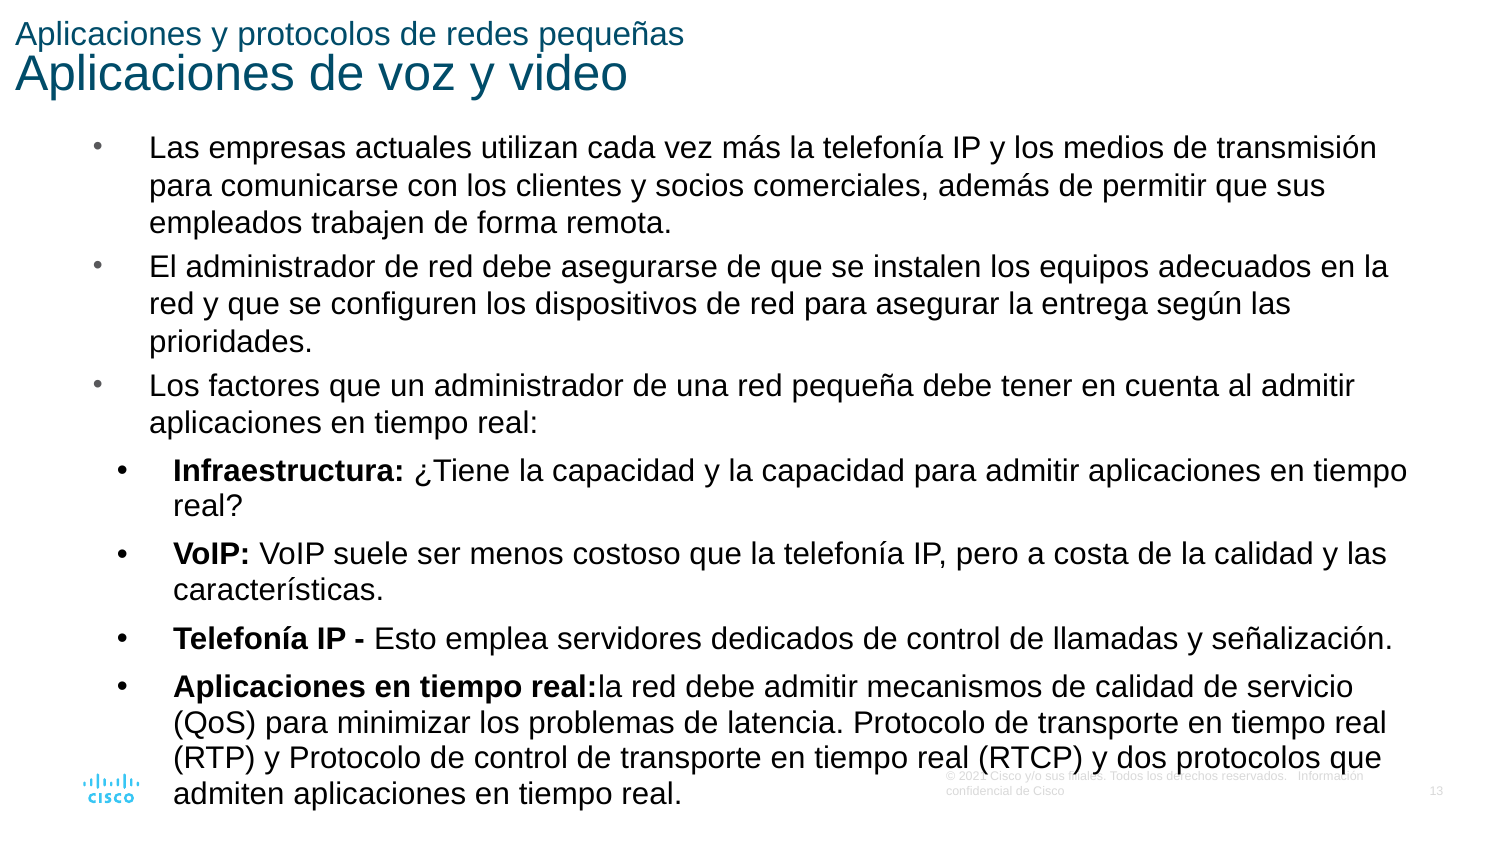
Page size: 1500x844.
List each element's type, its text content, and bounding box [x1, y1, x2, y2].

list Las empresas actuales utilizan cada vez más la telefonía IP y los medios de transmisión para comunicarse con los clientes y socios comerciales, además de permitir que sus empleados trabajen de forma remota. El administrador de red debe asegurarse de que se instalen los equipos adecuados en la red y que se configuren los dispositivos de red para asegurar la entrega según las prioridades. Los factores que un administrador de una red pequeña debe tener en cuenta al admitir aplicaciones en tiempo real: Infraestructura: ¿Tiene la capacidad y la capacidad para admitir aplicaciones en tiempo real? VoIP: VoIP suele ser menos costoso que la telefonía IP, pero a costa de la calidad y las características. Telefonía IP - Esto emplea servidores dedicados de control de llamadas y señalización. Aplicaciones en tiempo real:la red debe admitir mecanismos de calidad de servicio (QoS) para minimizar los problemas de latencia. Protocolo de transporte en tiempo real (RTP) y Protocolo de control de transporte en tiempo real (RTCP) y dos protocolos que admiten aplicaciones en tiempo real. [77, 120, 1437, 726]
title Aplicaciones y protocolos de redes pequeñas Aplicaciones de voz y video [0, 0, 1369, 121]
